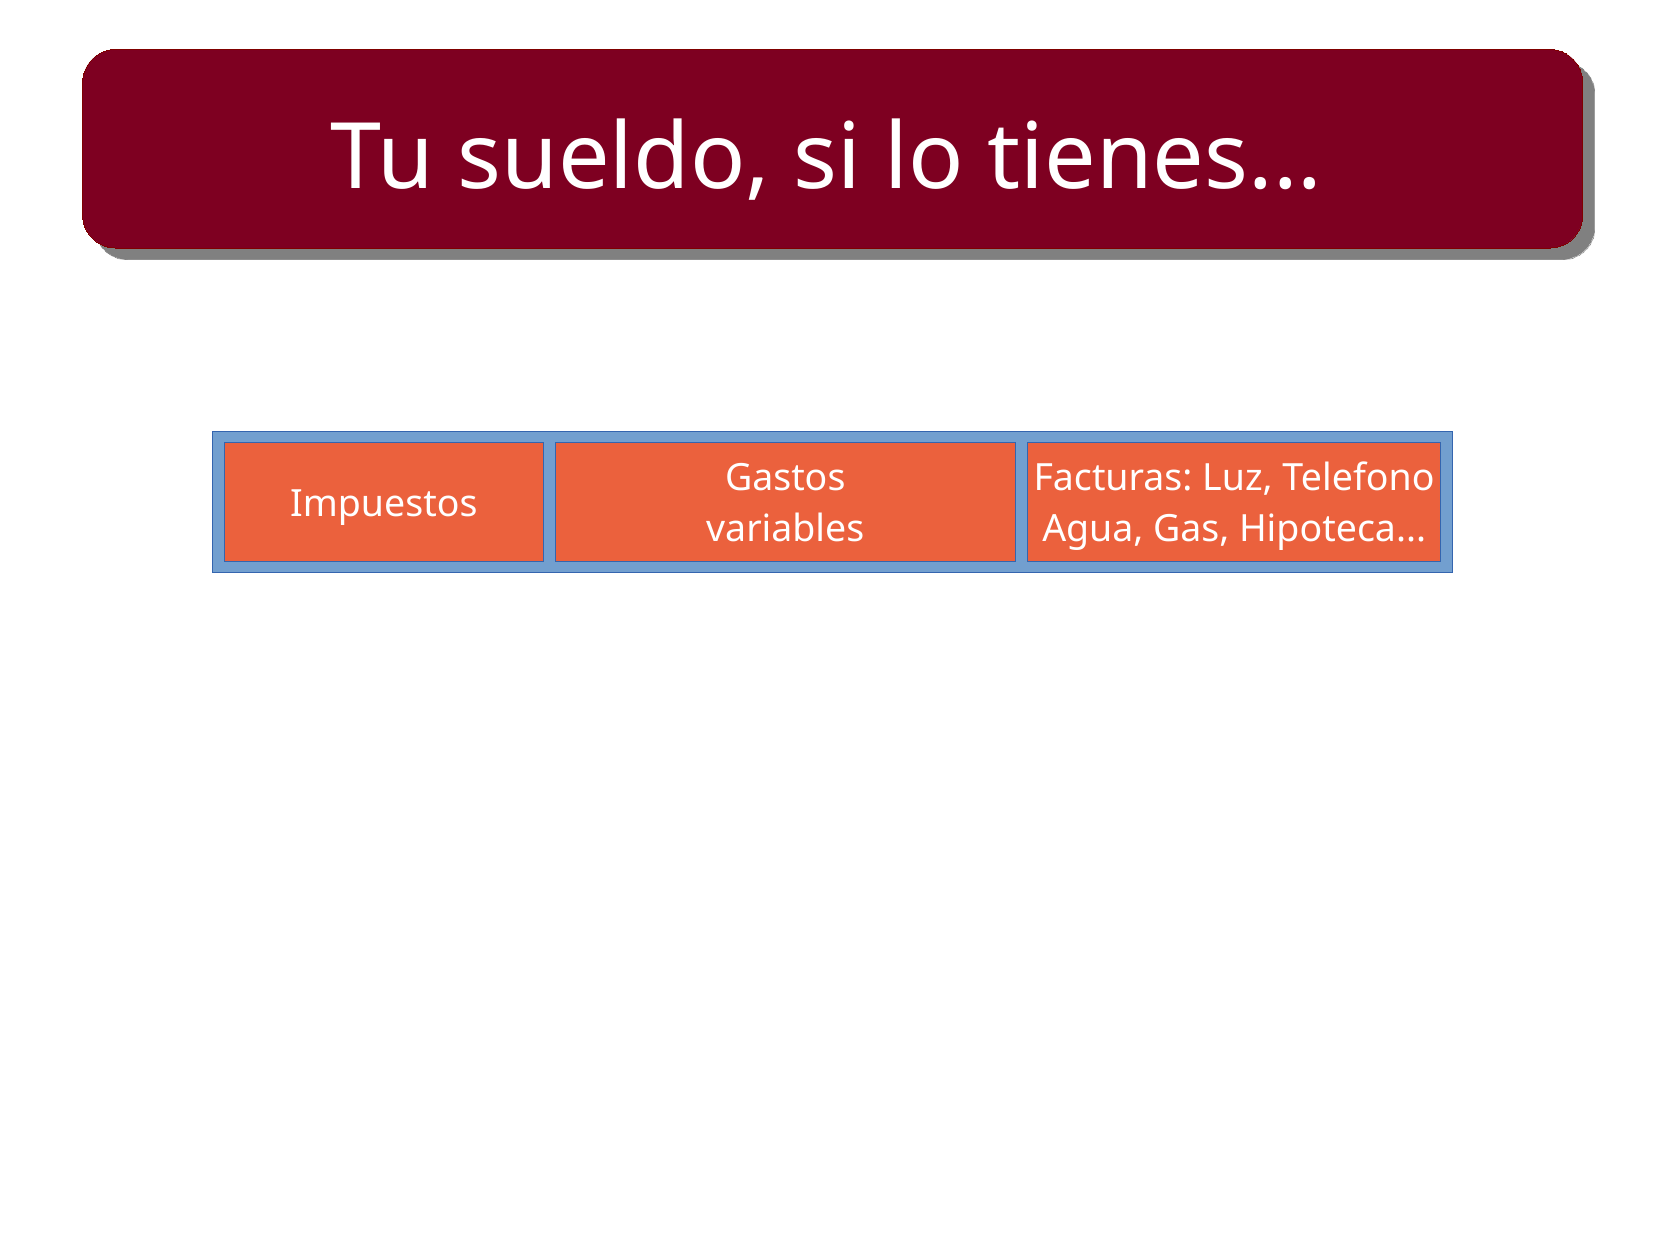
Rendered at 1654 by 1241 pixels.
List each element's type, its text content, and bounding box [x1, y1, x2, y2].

text_box [212, 431, 1453, 573]
text_box Impuestos [224, 442, 544, 562]
title Tu sueldo, si lo tienes... [82, 49, 1571, 257]
text_box Gastos variables [555, 442, 1016, 562]
text_box Facturas: Luz, Telefono Agua, Gas, Hipoteca... [1027, 442, 1441, 562]
